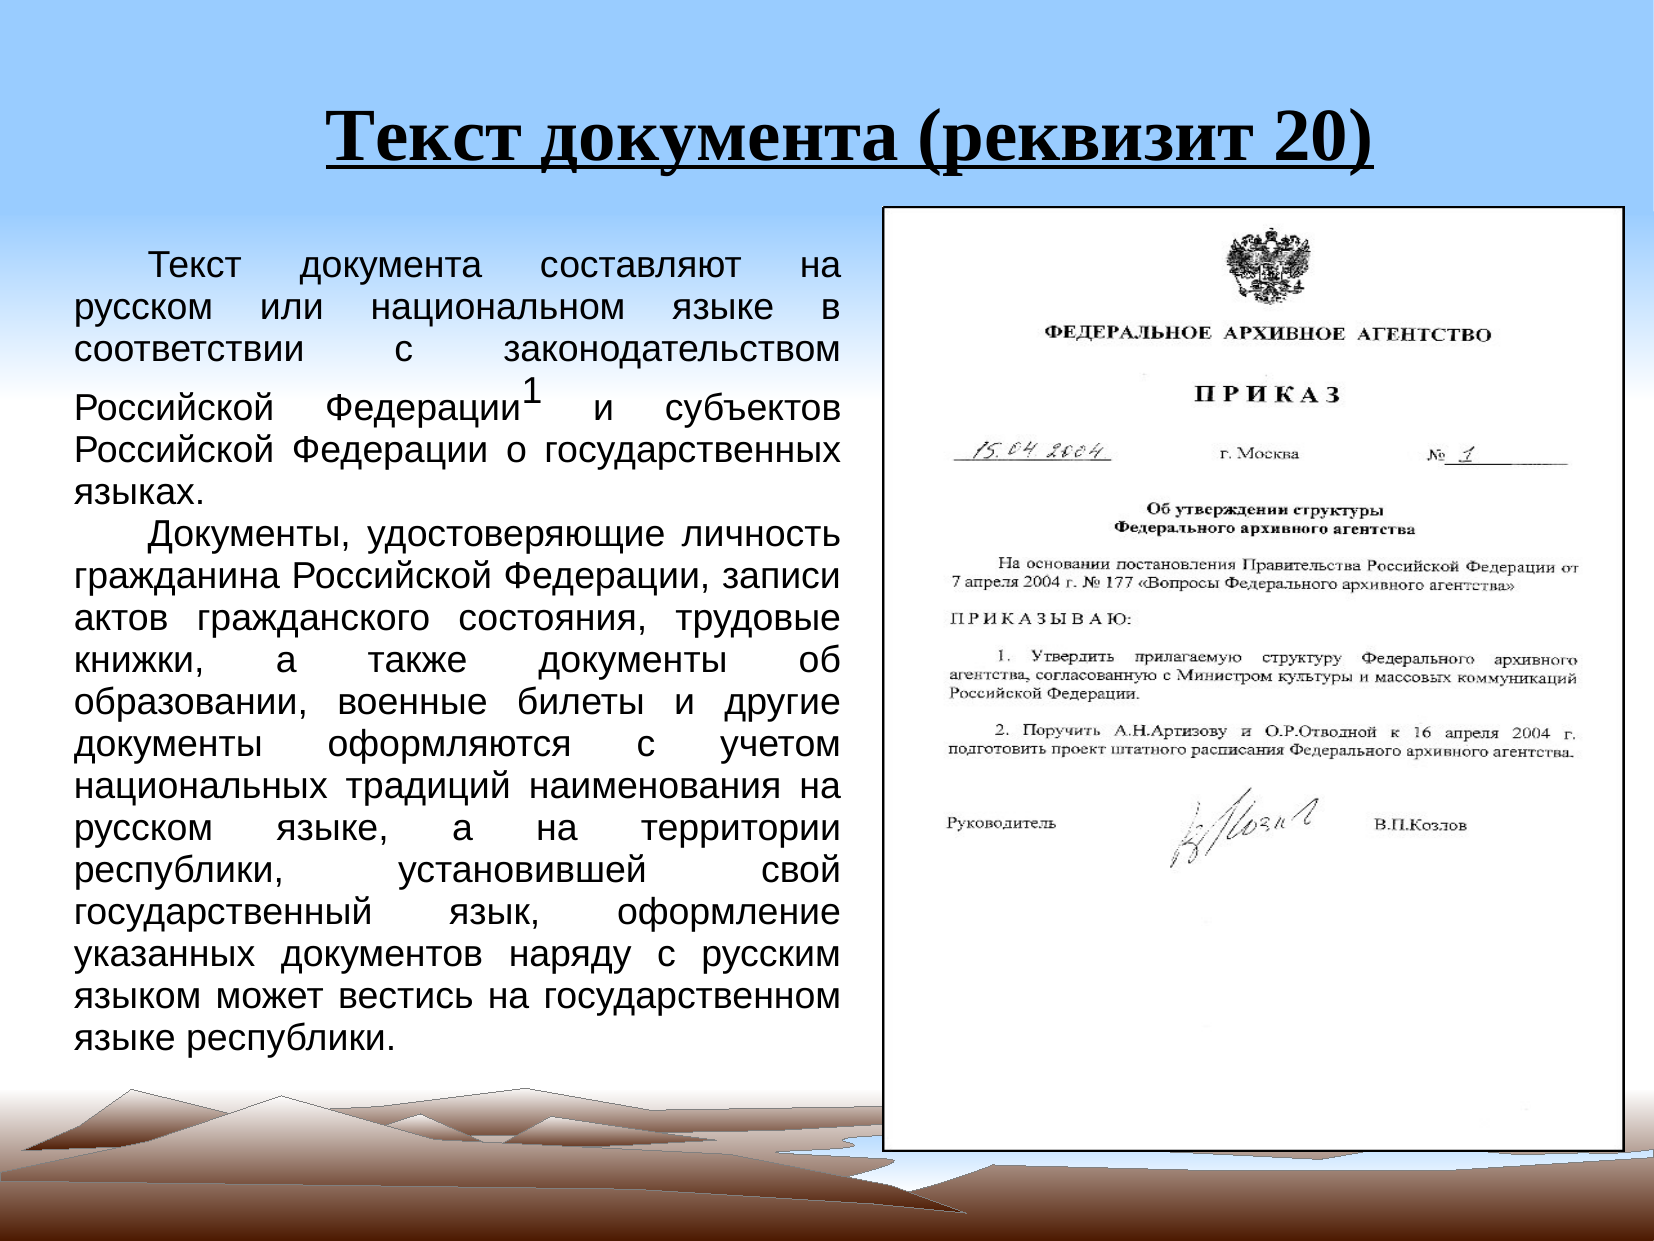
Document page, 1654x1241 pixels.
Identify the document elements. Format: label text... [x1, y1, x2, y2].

text_box Текст документа составляют на русском или национальном языке в соответствии с законодательством Российской Федерации1 и субъектов Российской Федерации о государственных языках. Документы, удостоверяющие личность гражданина Российской Федерации, записи актов гражданского состояния, трудовые книжки, а также документы об образовании, военные билеты и другие документы оформляются с учетом национальных традиций наименования на русском языке, а на территории республики, установившей свой государственный язык, оформление указанных документов наряду с русским языком может вестись на государственном языке республики. [59, 236, 857, 1123]
picture [882, 206, 1625, 1152]
title Текст документа (реквизит 20) [121, 41, 1534, 229]
